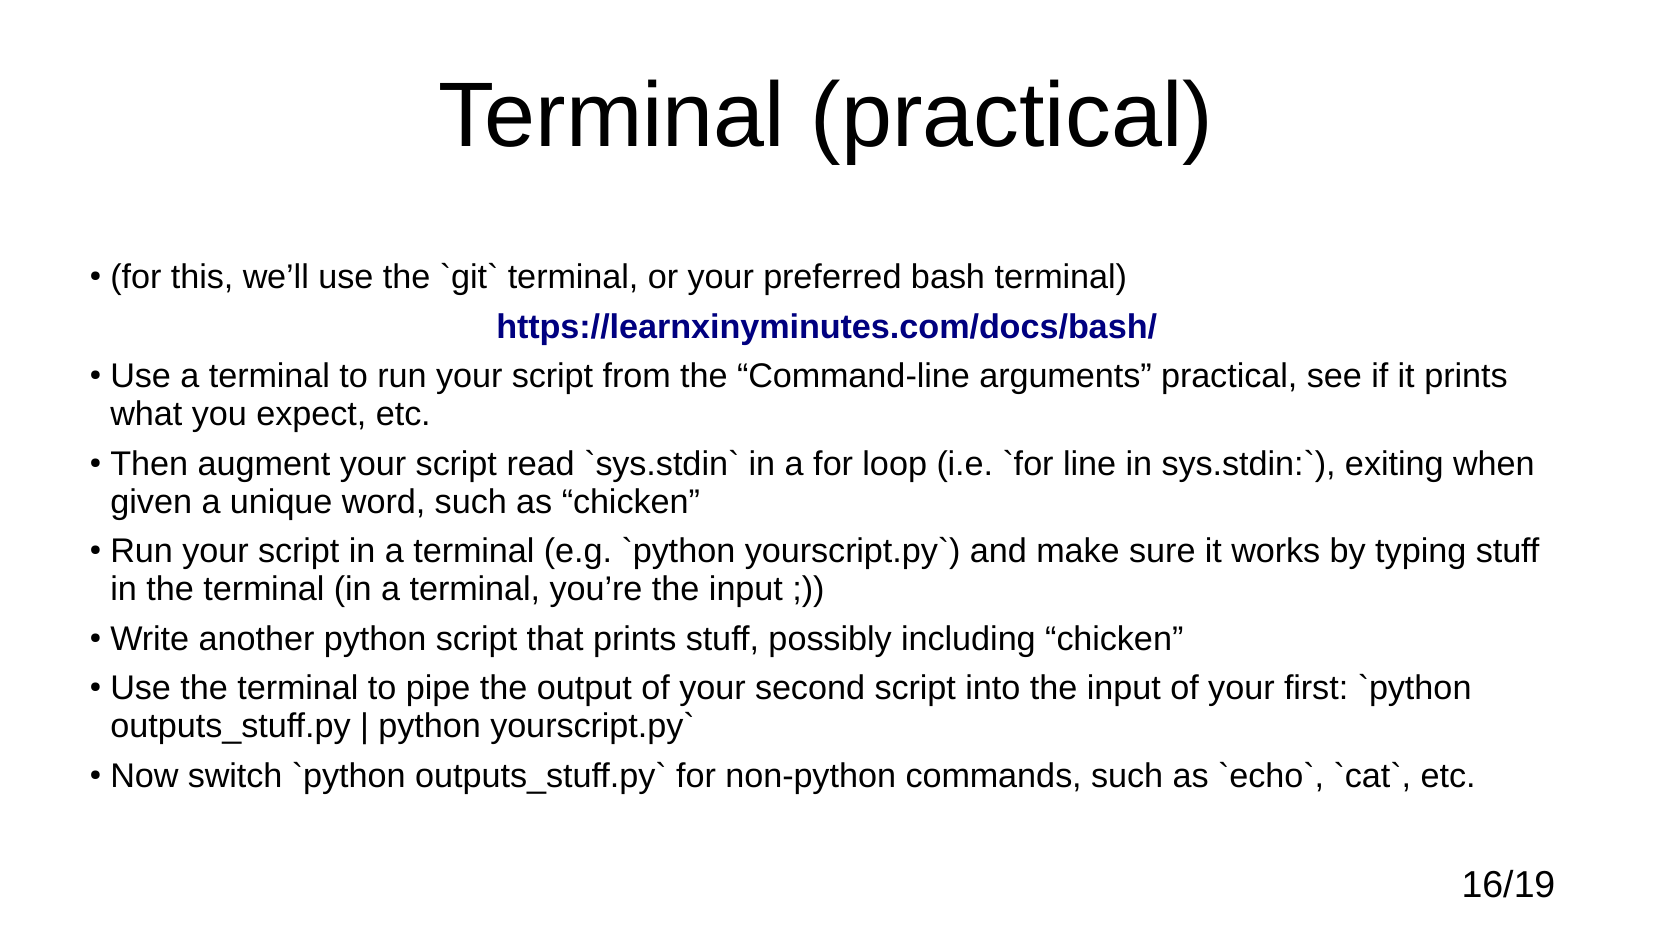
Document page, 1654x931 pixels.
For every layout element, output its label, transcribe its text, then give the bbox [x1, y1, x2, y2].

title Terminal (practical) [82, 37, 1571, 193]
text_box <number>/19 [1446, 856, 1625, 931]
list (for this, we’ll use the `git` terminal, or your preferred bash terminal) https://learnxinyminutes.com/docs/bash/ Use a terminal to run your script from the “Command-line arguments” practical, see if it prints what you expect, etc. Then augment your script read `sys.stdin` in a for loop (i.e. `for line in sys.stdin:`), exiting when given a unique word, such as “chicken” Run your script in a terminal (e.g. `python yourscript.py`) and make sure it works by typing stuff in the terminal (in a terminal, you’re the input ;)) Write another python script that prints stuff, possibly including “chicken” Use the terminal to pipe the output of your second script into the input of your first: `python outputs_stuff.py | python yourscript.py` Now switch `python outputs_stuff.py` for non-python commands, such as `echo`, `cat`, etc. [82, 257, 1571, 798]
